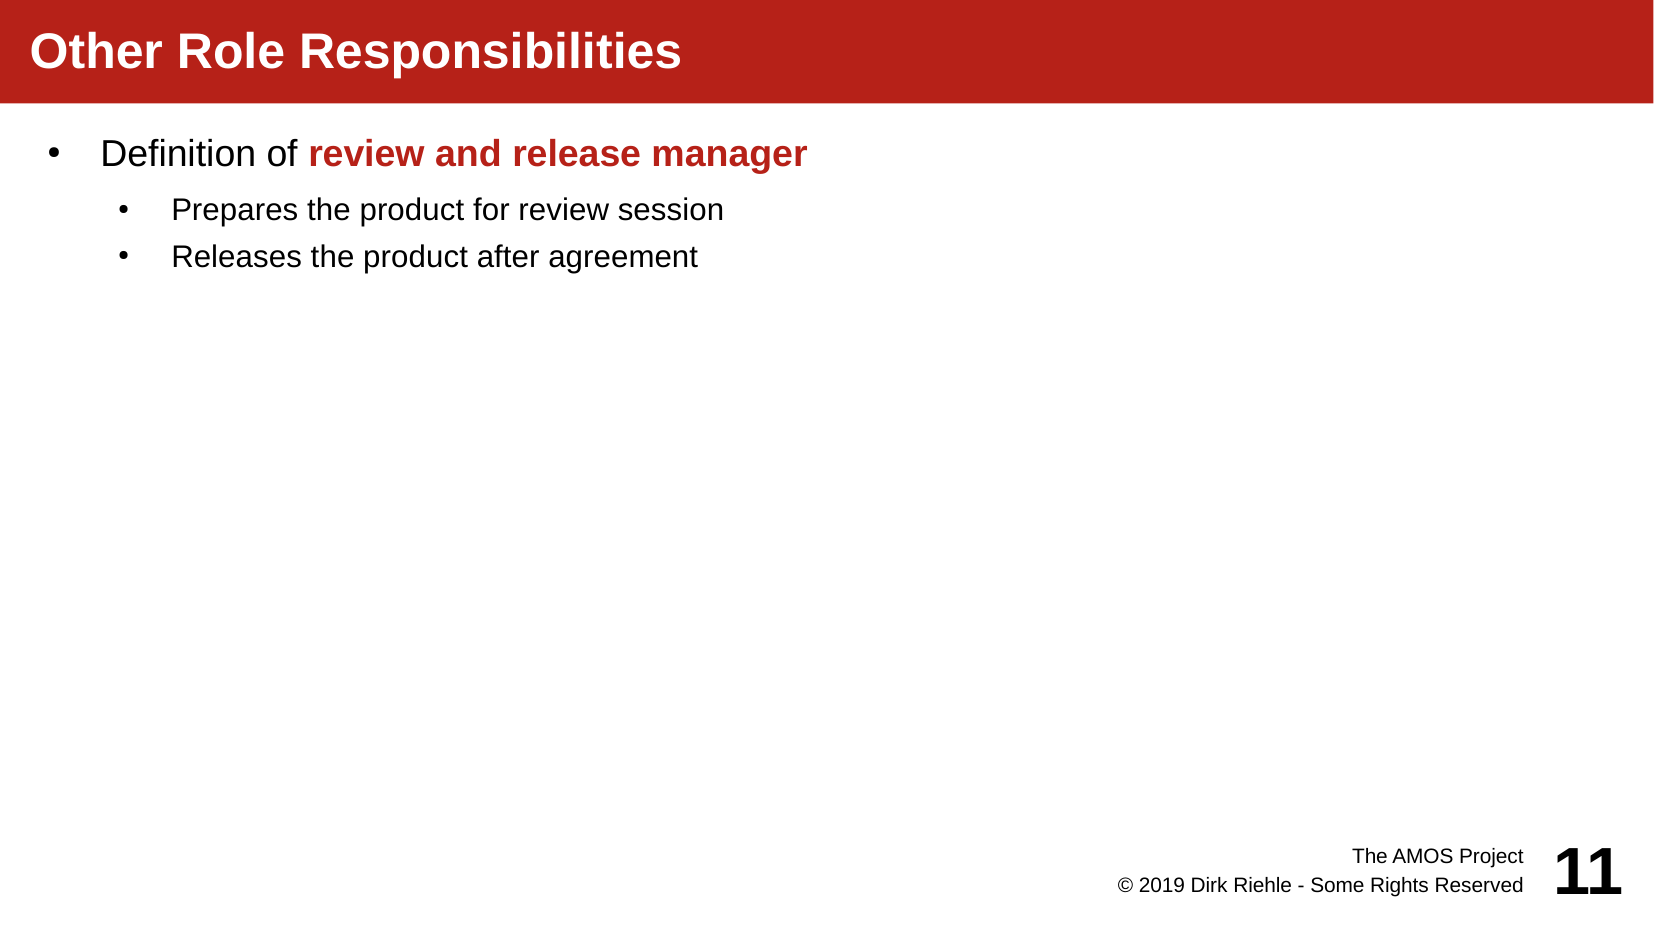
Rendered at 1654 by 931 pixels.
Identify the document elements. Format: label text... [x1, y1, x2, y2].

title Other Role Responsibilities [0, 0, 1654, 104]
list Definition of review and release manager Prepares the product for review session Releases the product after agreement [29, 132, 1625, 798]
